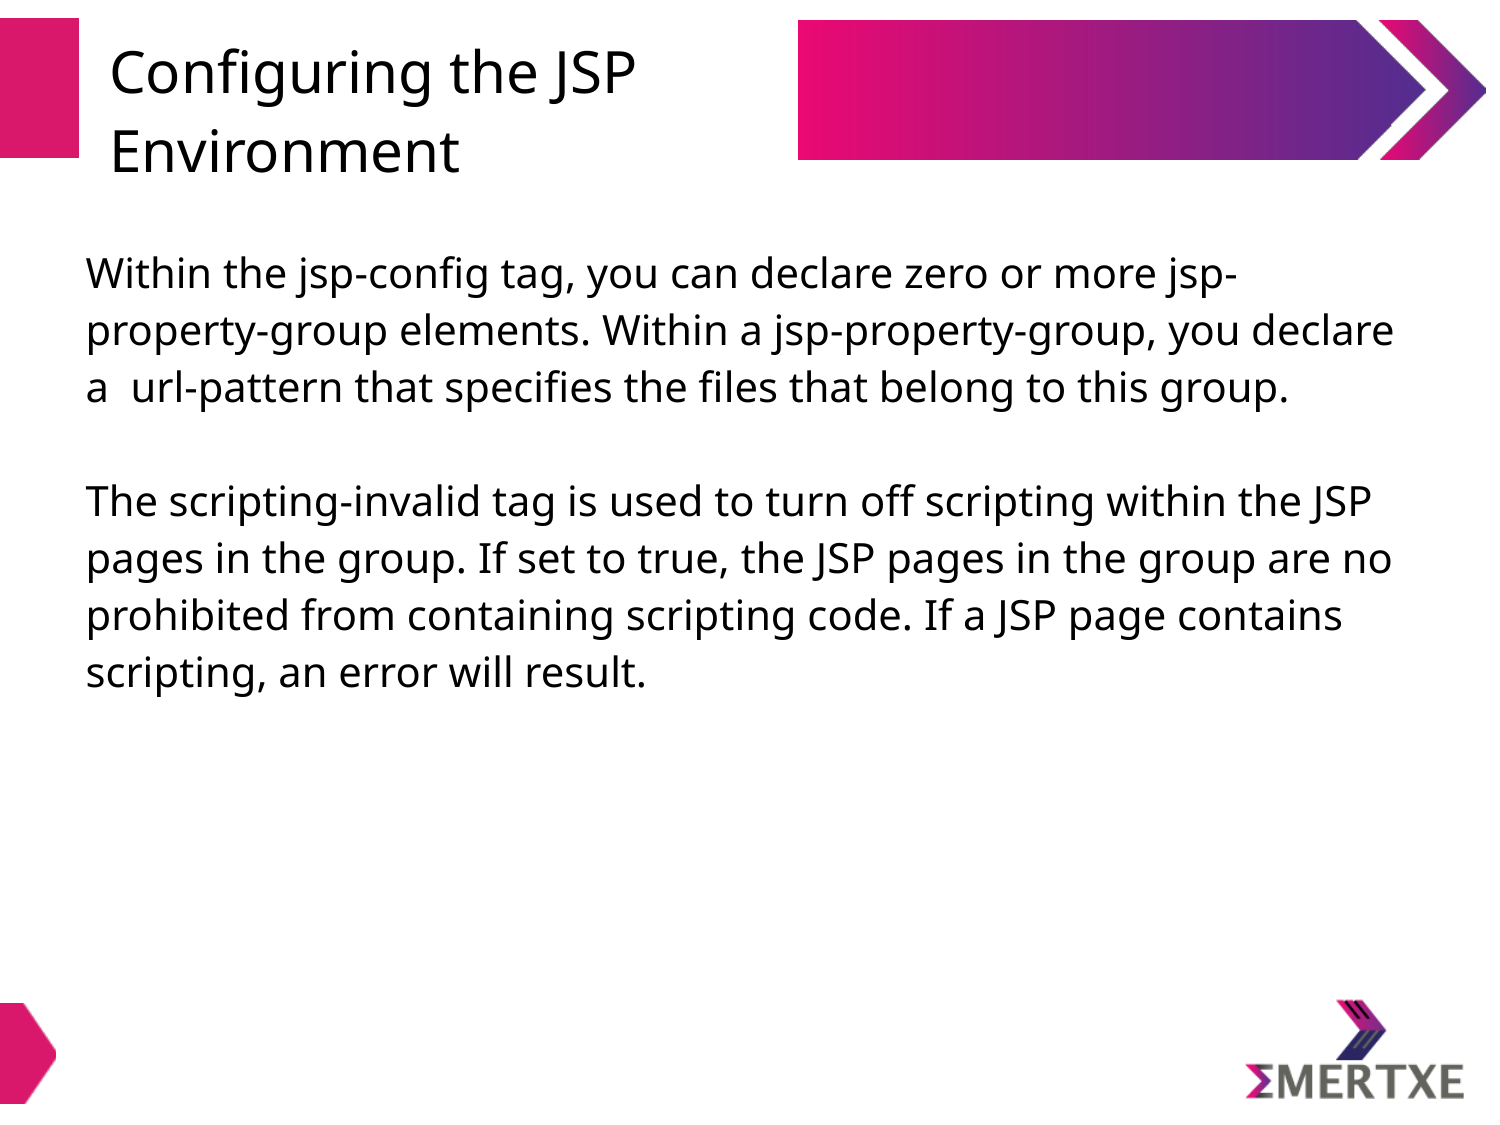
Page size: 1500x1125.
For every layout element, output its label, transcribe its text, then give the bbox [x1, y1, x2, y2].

picture [1245, 996, 1465, 1099]
text_box Configuring the JSP Environment [94, 23, 697, 175]
picture [798, 20, 1486, 160]
text_box Within the jsp-config tag, you can declare zero or more jsp-property-group elements. Within a jsp-property-group, you declare a url-pattern that specifies the files that belong to this group. The scripting-invalid tag is used to turn off scripting within the JSP pages in the group. If set to true, the JSP pages in the group are no prohibited from containing scripting code. If a JSP page contains scripting, an error will result. [70, 236, 1418, 791]
